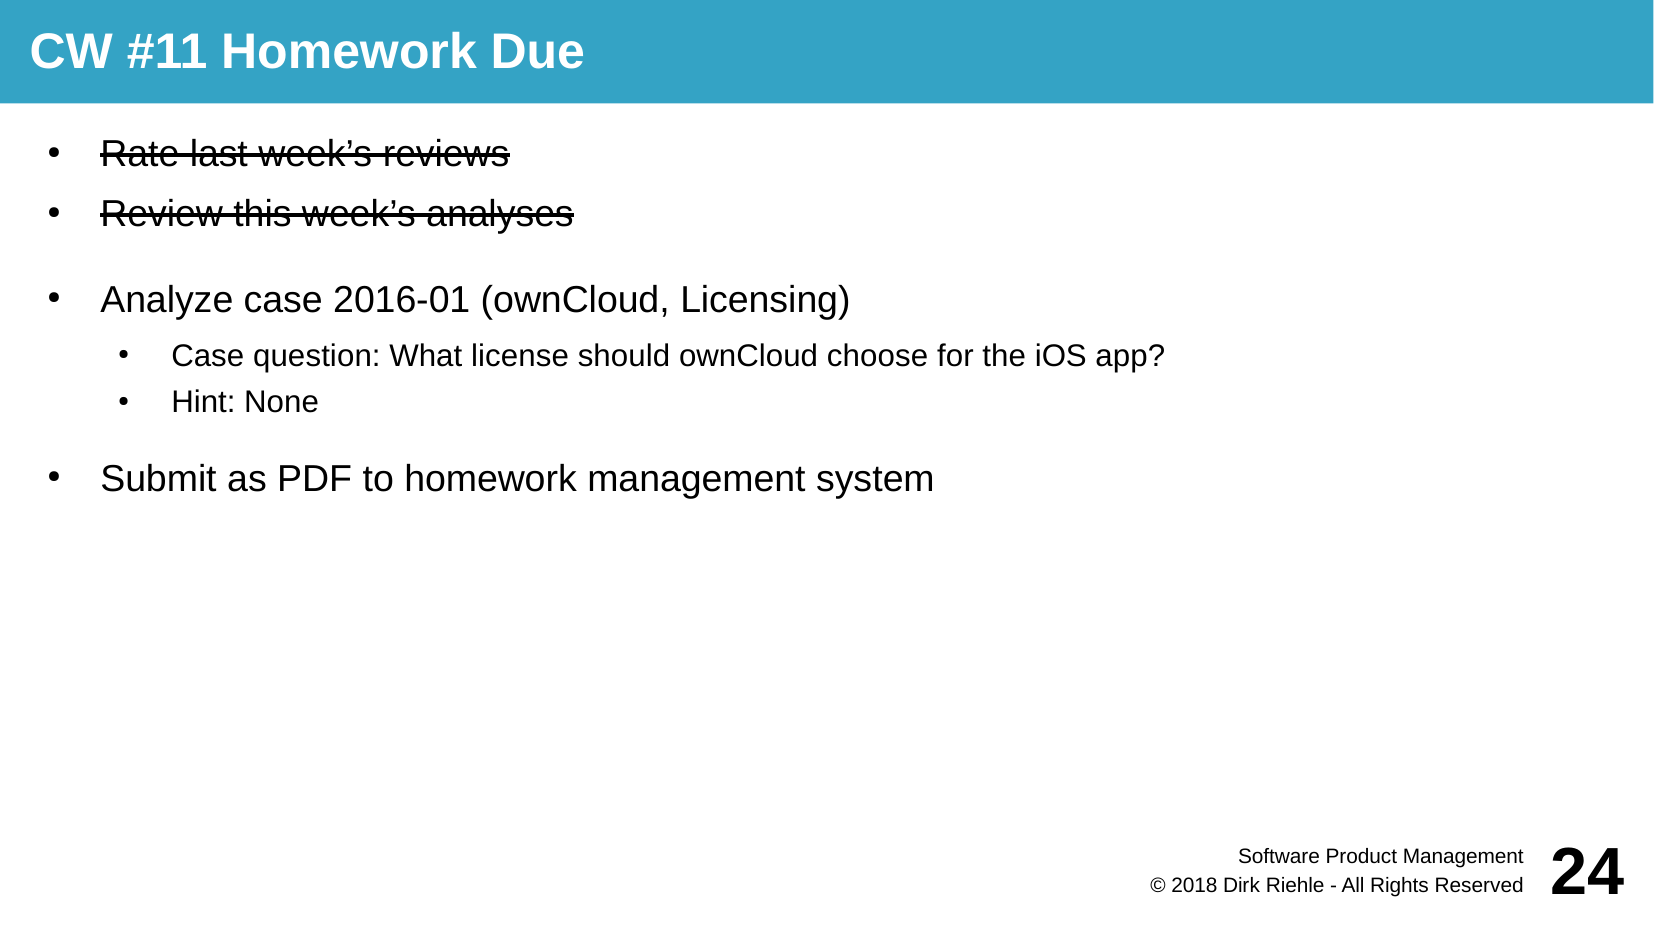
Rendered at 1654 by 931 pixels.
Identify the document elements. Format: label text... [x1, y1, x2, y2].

title CW #11 Homework Due [0, 0, 1654, 104]
list Rate last week’s reviews Review this week’s analyses Analyze case 2016-01 (ownCloud, Licensing) Case question: What license should ownCloud choose for the iOS app? Hint: None Submit as PDF to homework management system [29, 132, 1625, 798]
